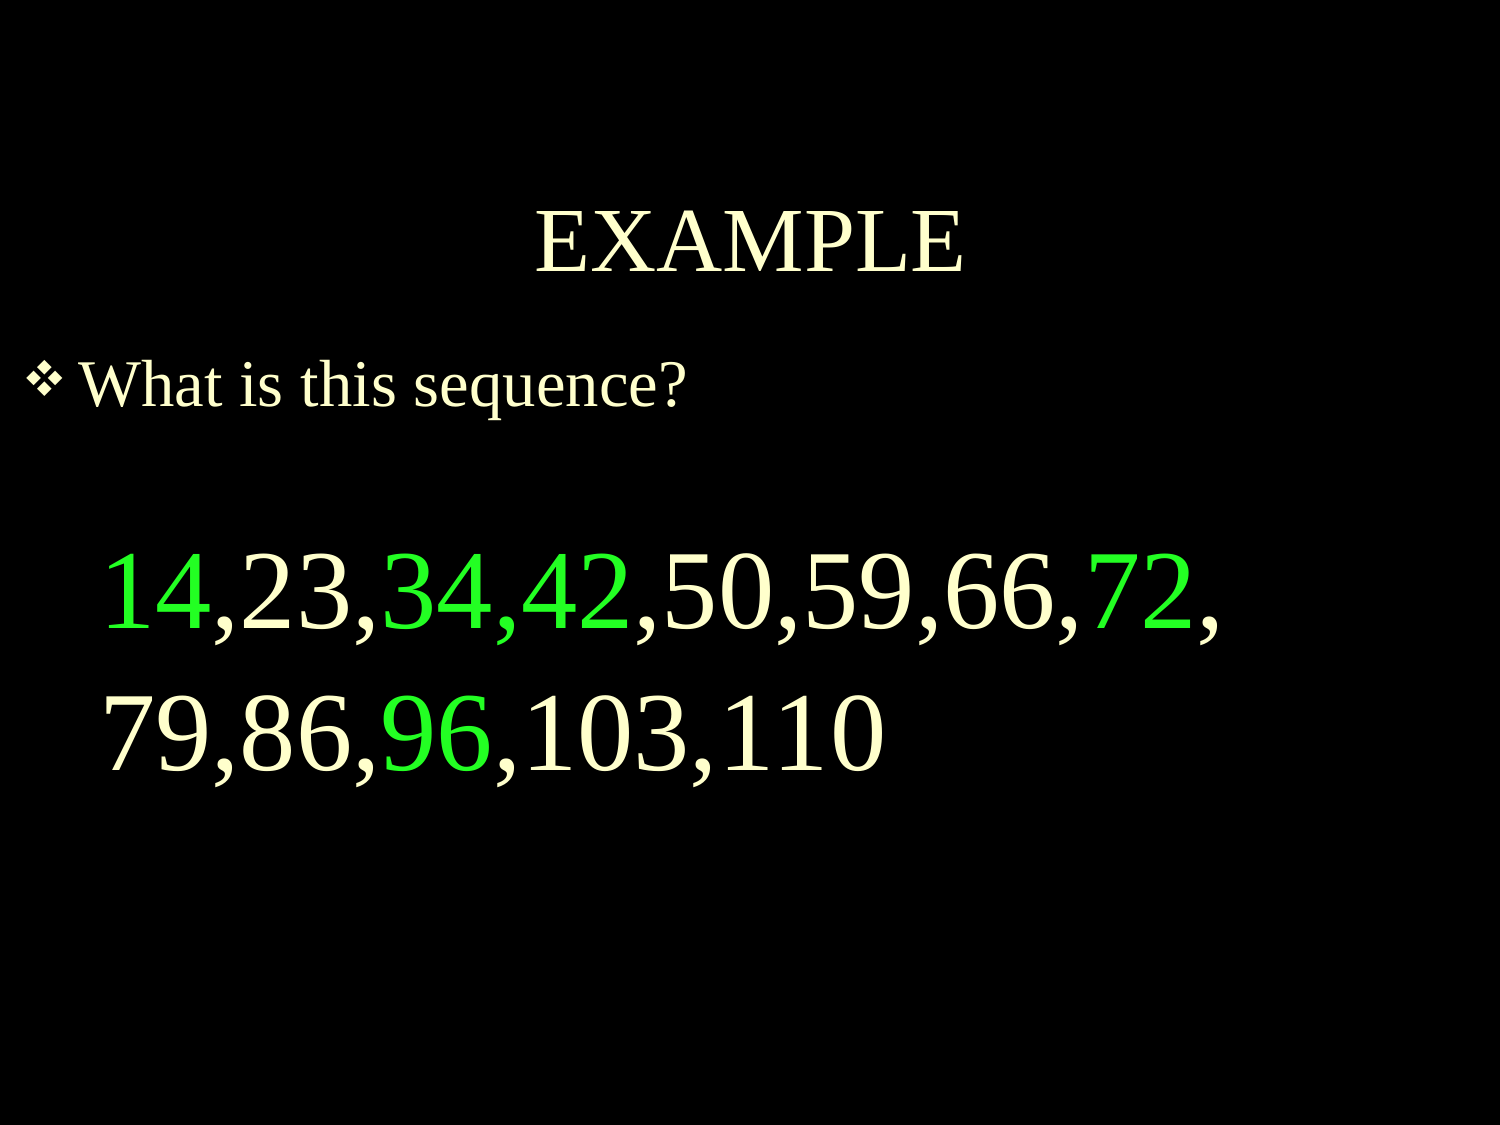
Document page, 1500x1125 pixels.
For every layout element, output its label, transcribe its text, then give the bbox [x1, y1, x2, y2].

list What is this sequence? 14,23,34,42,50,59,66,72, 79,86,96,103,110 [22, 347, 1482, 1075]
title EXAMPLE [22, 145, 1480, 336]
